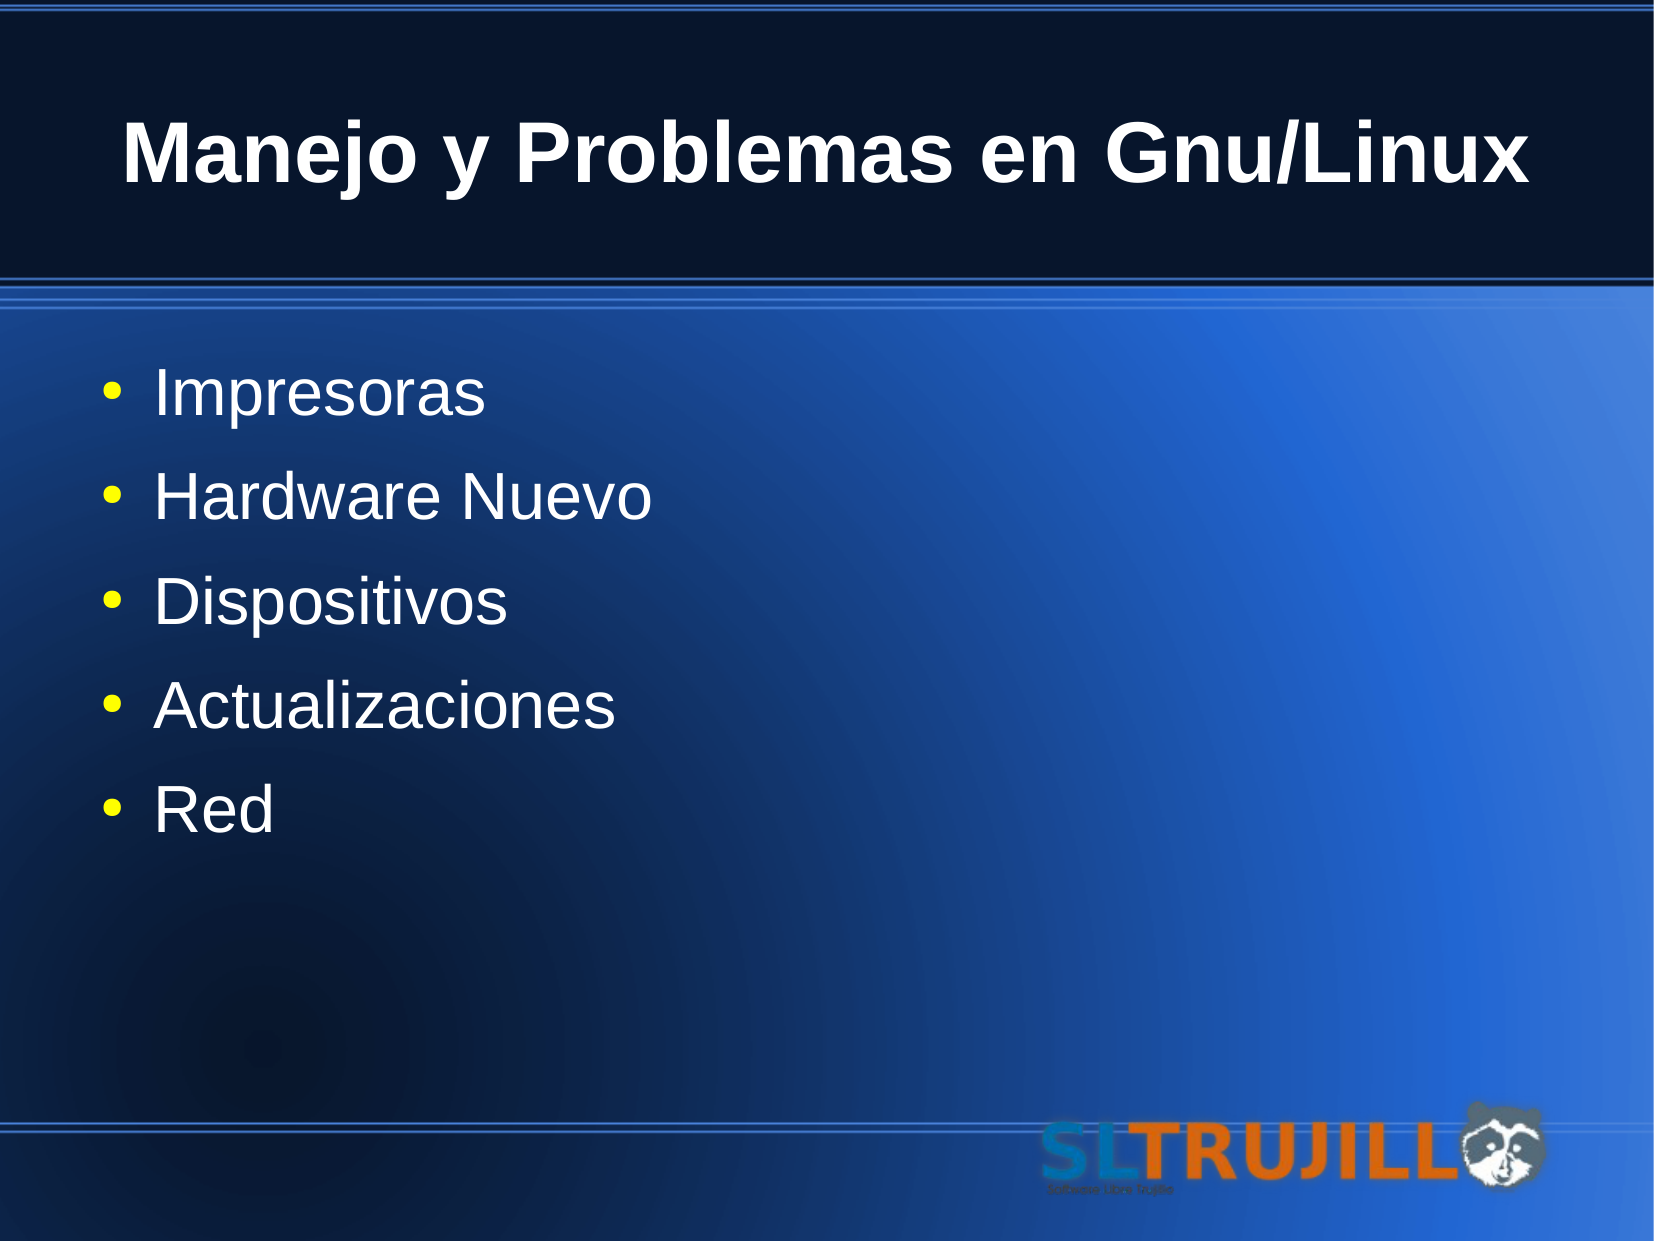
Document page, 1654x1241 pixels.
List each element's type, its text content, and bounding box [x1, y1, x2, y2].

title Manejo y Problemas en Gnu/Linux [82, 49, 1571, 257]
list Impresoras Hardware Nuevo Dispositivos Actualizaciones Red [82, 355, 1571, 1075]
picture [0, 0, 1654, 1241]
